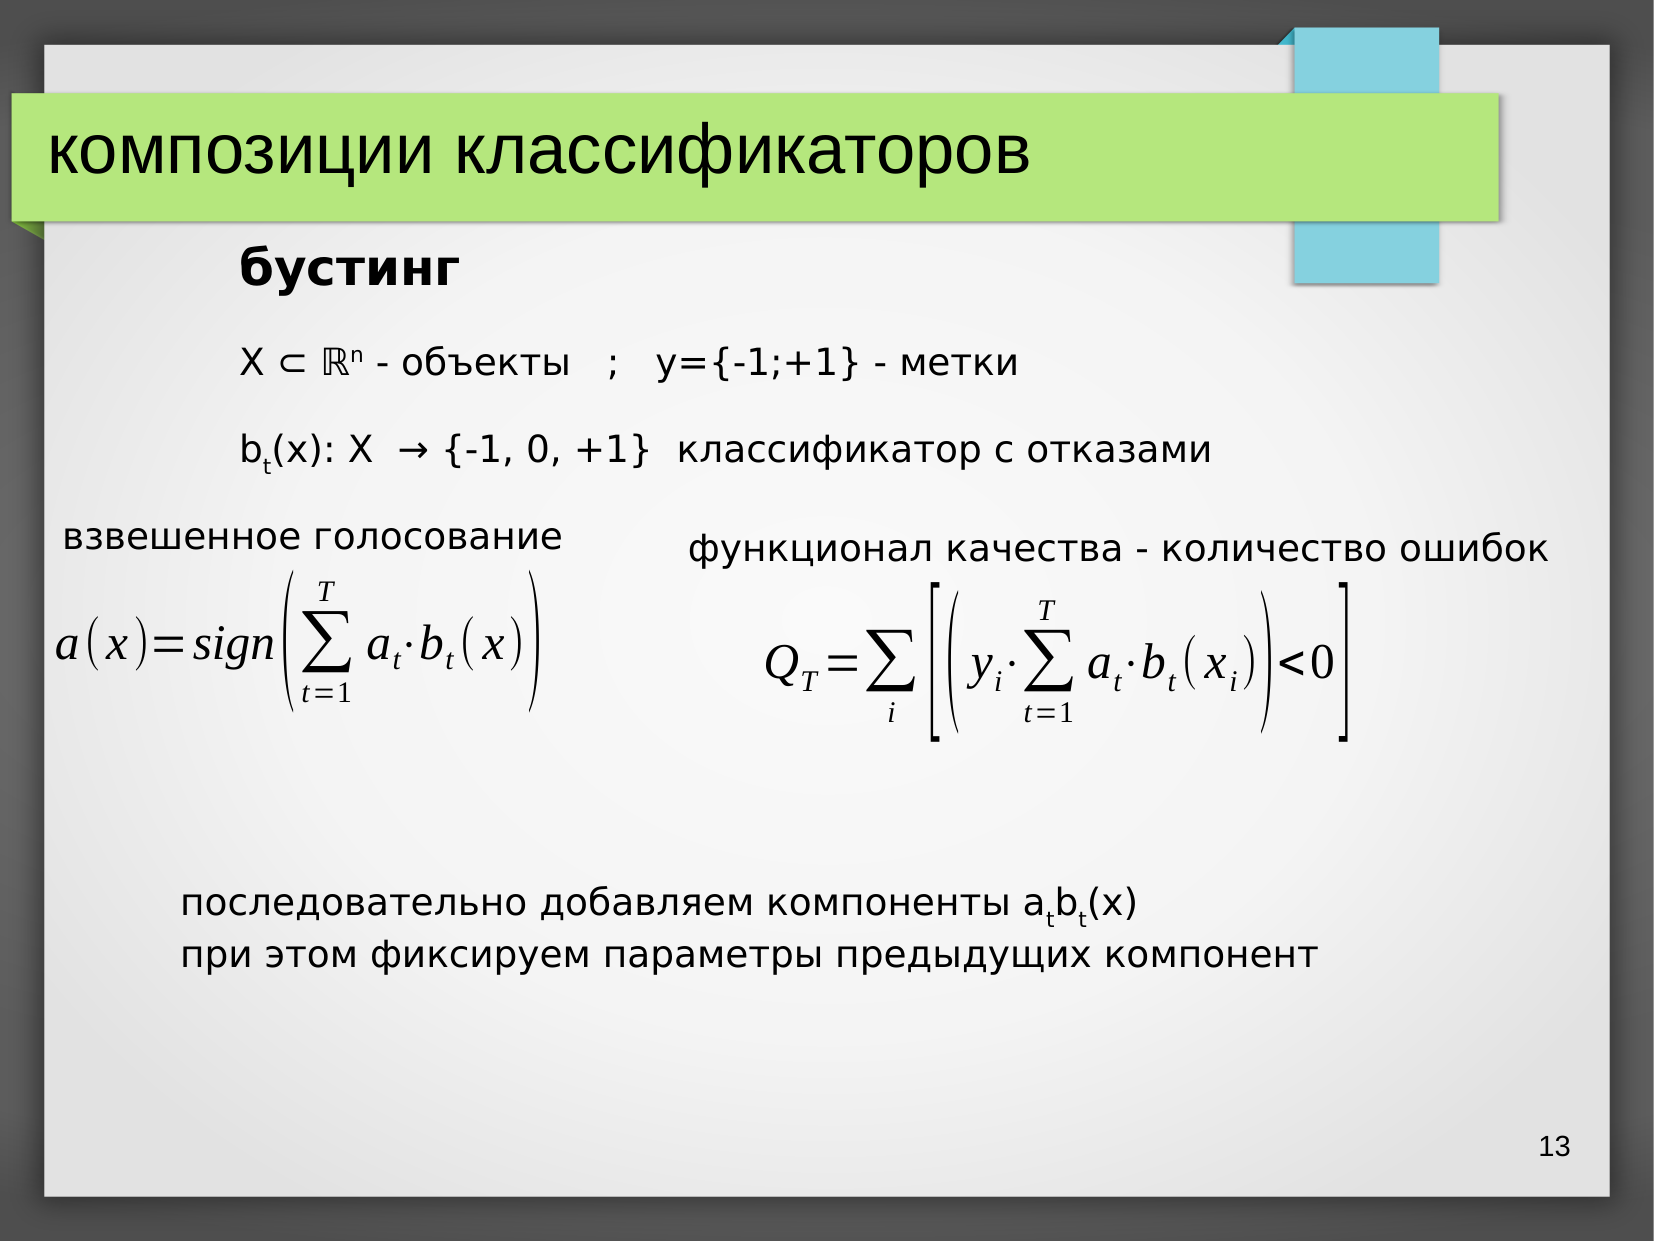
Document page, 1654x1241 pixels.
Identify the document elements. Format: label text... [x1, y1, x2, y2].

chart [47, 590, 550, 717]
text_box последовательно добавляем компоненты atbt(x) при этом фиксируем параметры предыдущих компонент [165, 873, 1548, 984]
picture [0, 0, 1654, 1241]
text_box взвешенное голосование [47, 507, 674, 590]
text_box функционал качества - количество ошибок [673, 519, 1571, 591]
title композиции классификаторов [47, 109, 1501, 189]
chart [757, 591, 1359, 745]
text_box бустинг X ⊂ ℝn - объекты ; y={-1;+1} - метки bt(x): X → {-1, 0, +1} классификатор с отказами [224, 231, 1252, 488]
